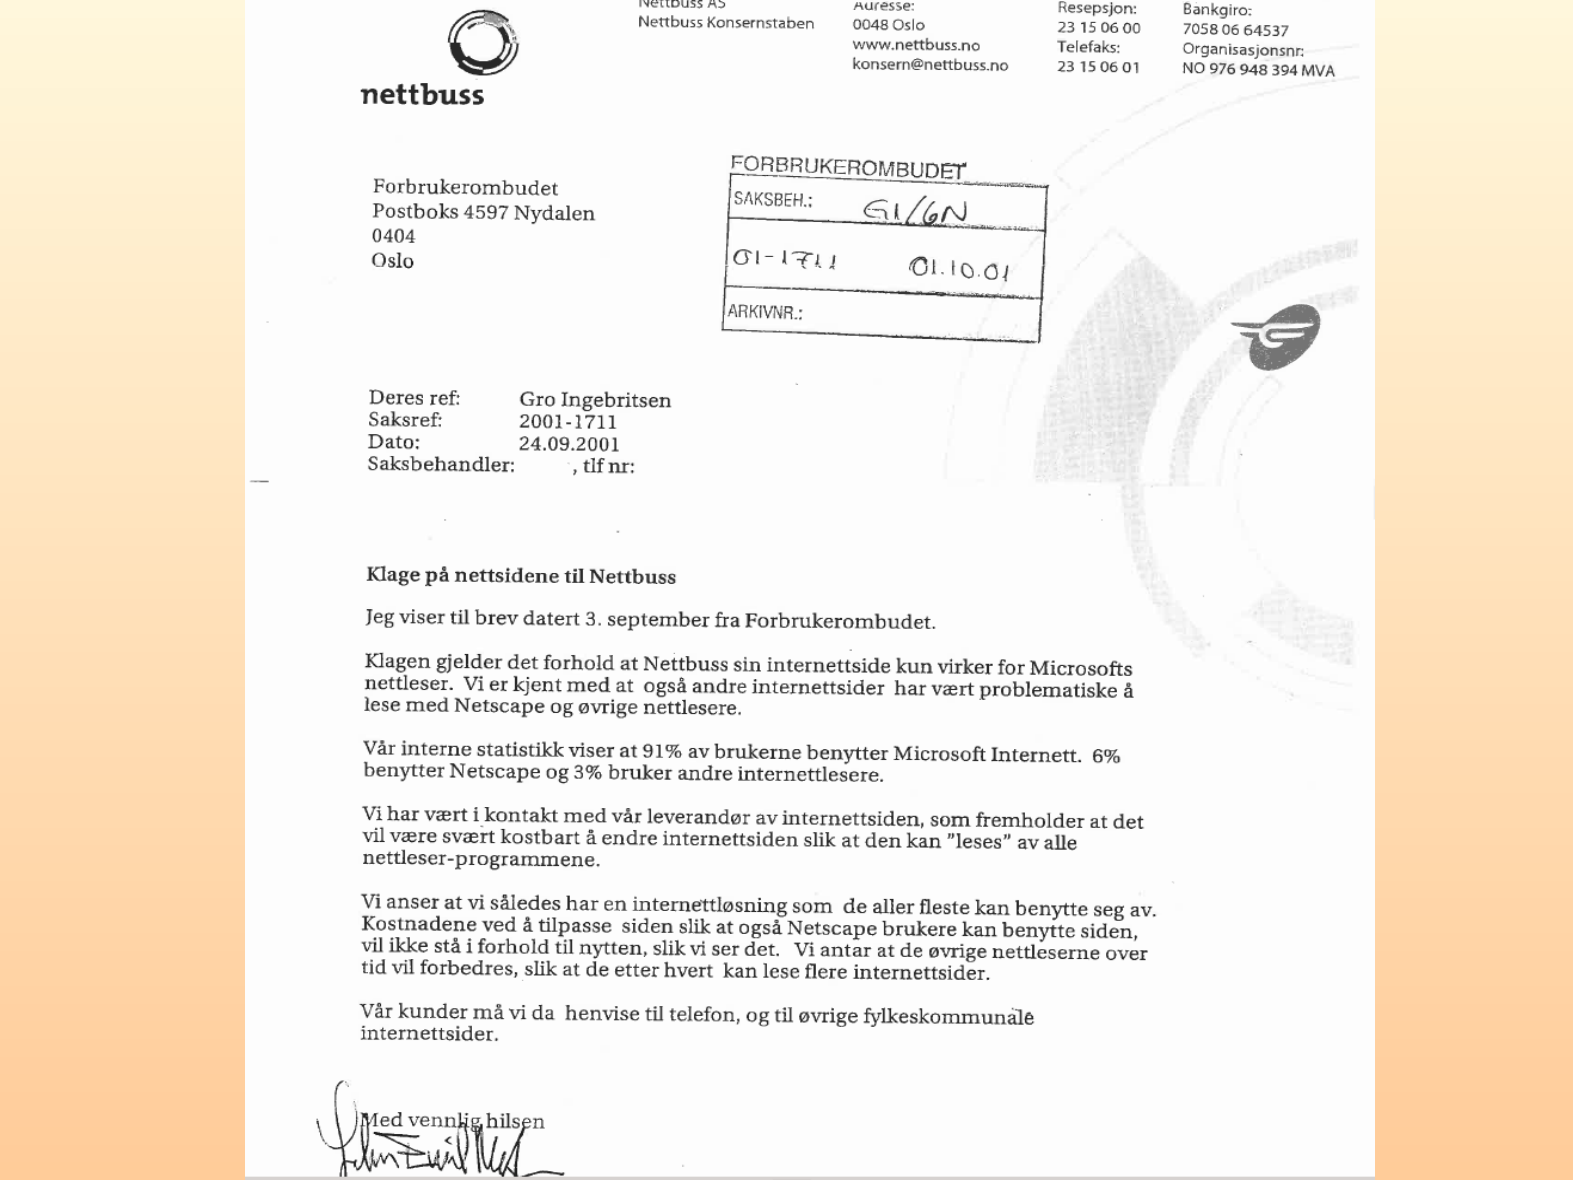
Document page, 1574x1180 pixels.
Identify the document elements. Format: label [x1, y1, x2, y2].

picture [245, 0, 1375, 1180]
